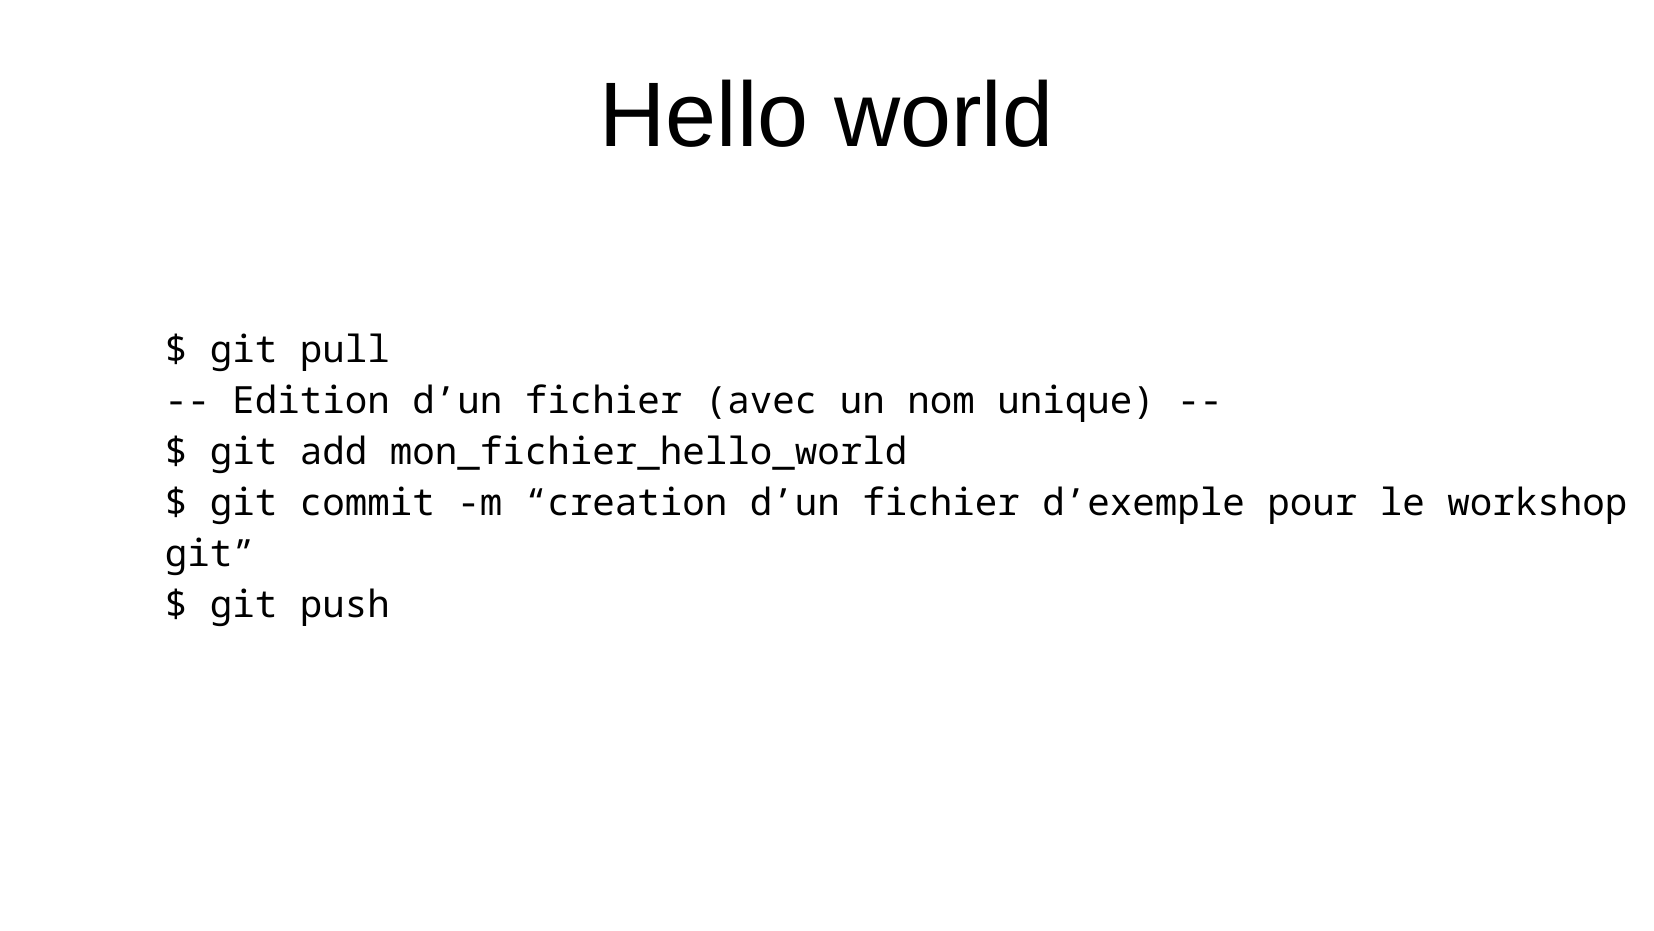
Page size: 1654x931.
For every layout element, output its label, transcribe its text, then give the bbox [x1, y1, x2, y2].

text_box $ git pull -- Edition d’un fichier (avec un nom unique) -- $ git add mon_fichier_hello_world $ git commit -m “creation d’un fichier d’exemple pour le workshop git” $ git push [150, 315, 1654, 657]
title Hello world [82, 37, 1571, 193]
